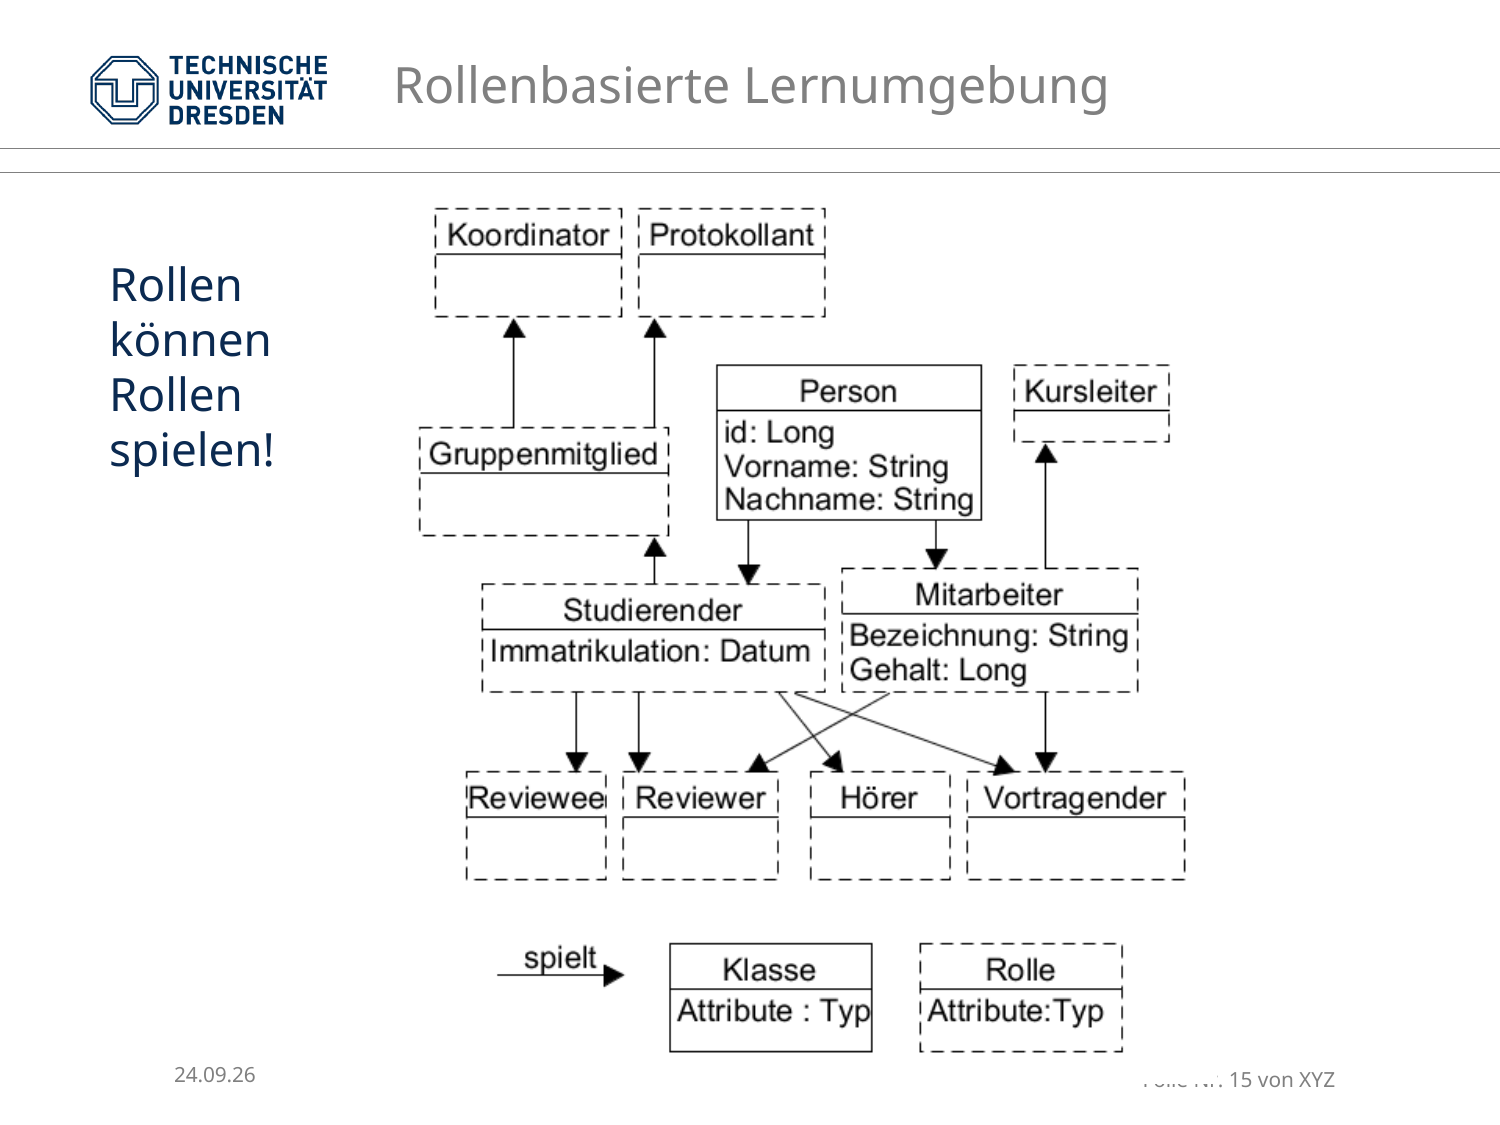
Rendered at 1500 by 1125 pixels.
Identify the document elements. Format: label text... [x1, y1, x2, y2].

text_box 26.06.18 [159, 1046, 510, 1107]
picture [90, 54, 327, 125]
text_box Rollen können Rollen spielen! [94, 248, 343, 483]
picture [388, 177, 1217, 1084]
title Rollenbasierte Lernumgebung [378, 0, 1500, 178]
